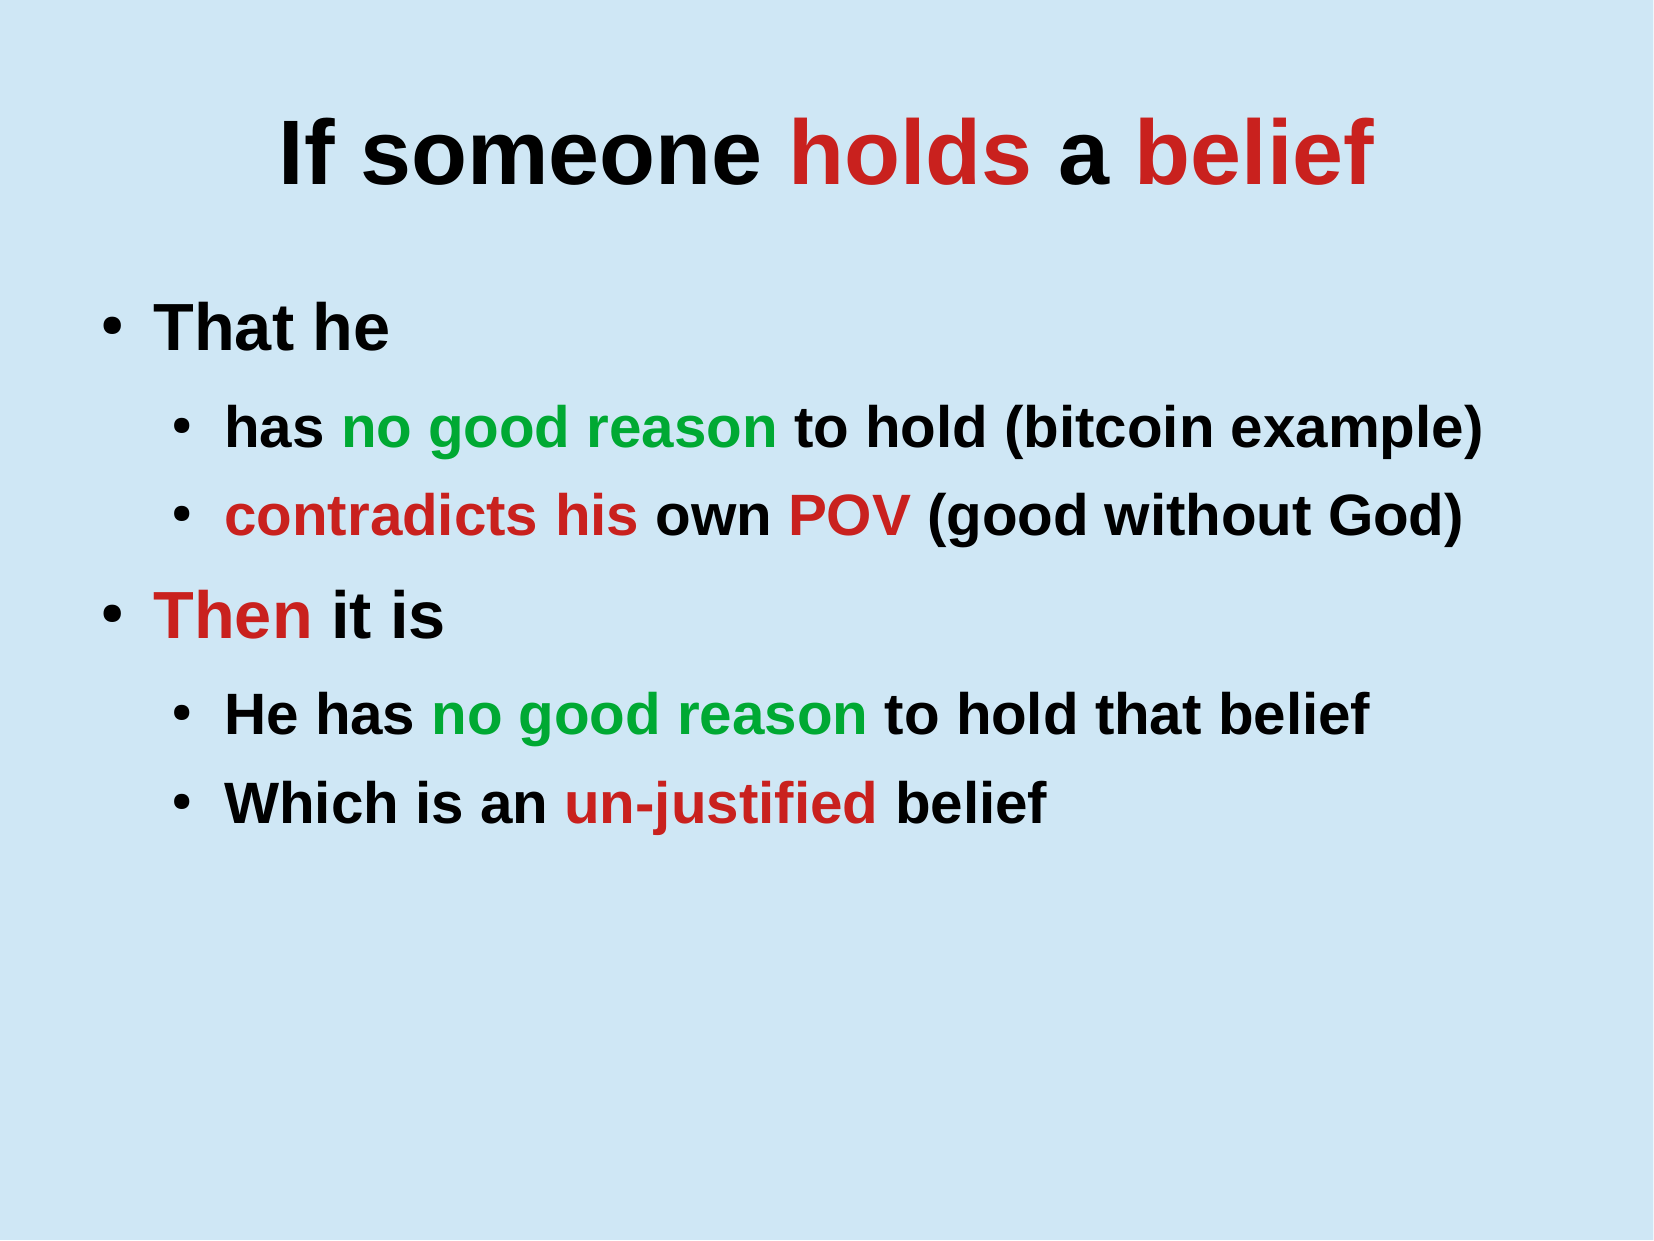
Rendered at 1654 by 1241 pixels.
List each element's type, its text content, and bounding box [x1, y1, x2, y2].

list That he has no good reason to hold (bitcoin example) contradicts his own POV (good without God) Then it is He has no good reason to hold that belief Which is an un-justified belief [82, 290, 1571, 1010]
title If someone holds a belief [82, 49, 1571, 257]
